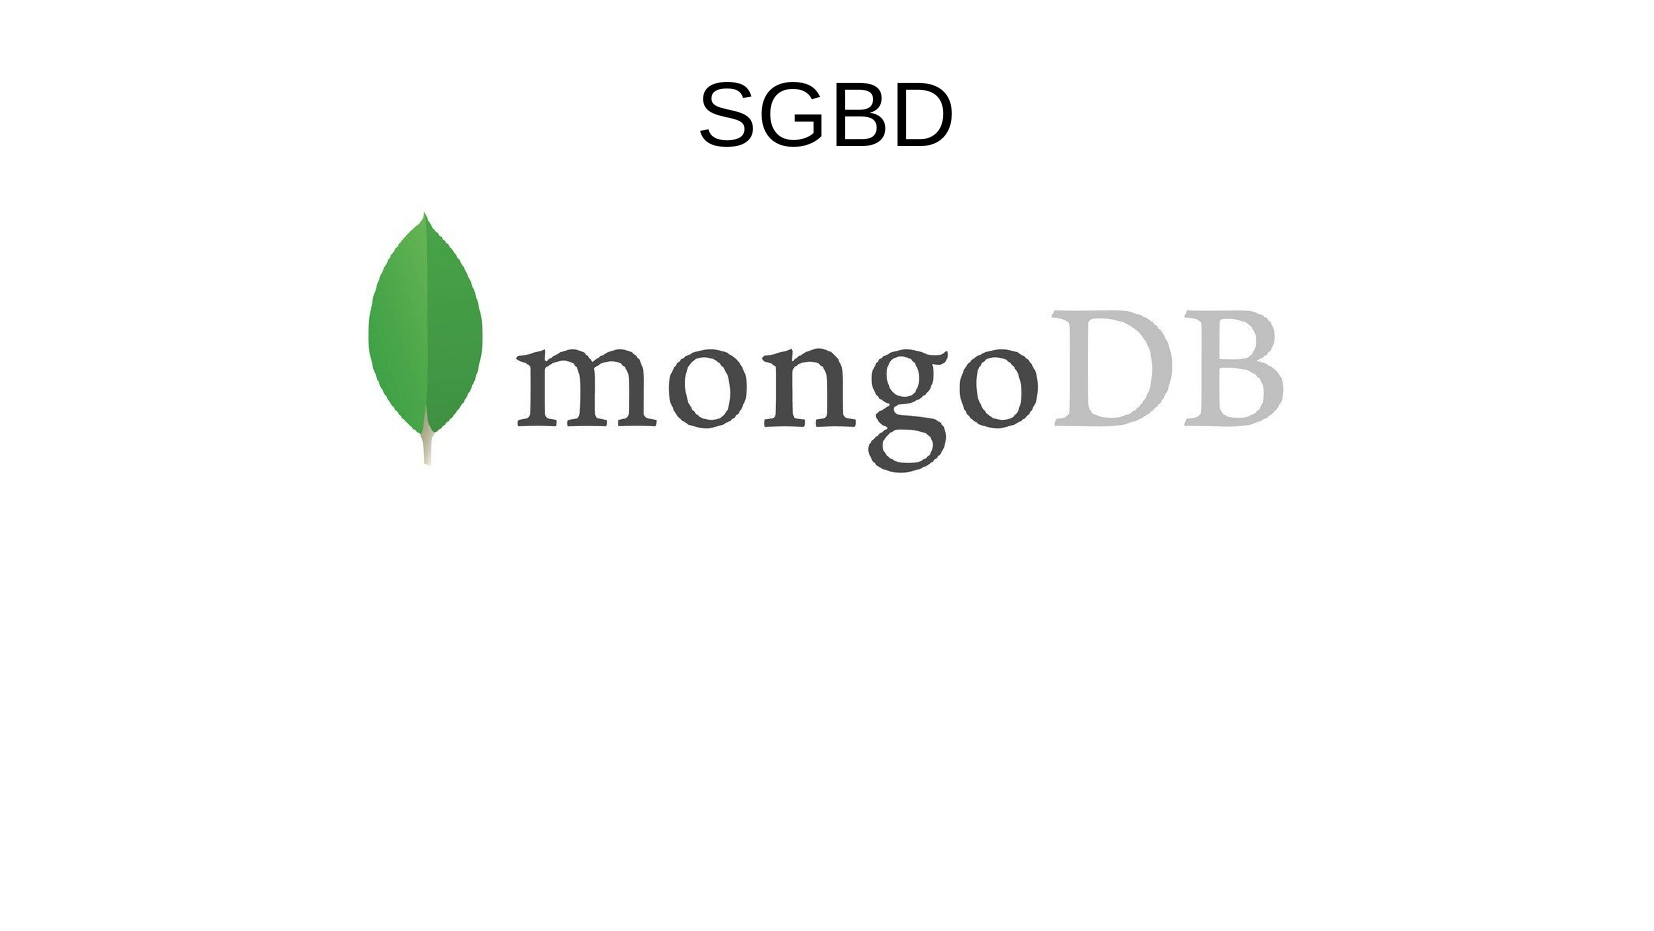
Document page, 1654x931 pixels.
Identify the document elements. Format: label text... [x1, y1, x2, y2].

picture [354, 192, 1297, 507]
title SGBD [82, 37, 1571, 193]
